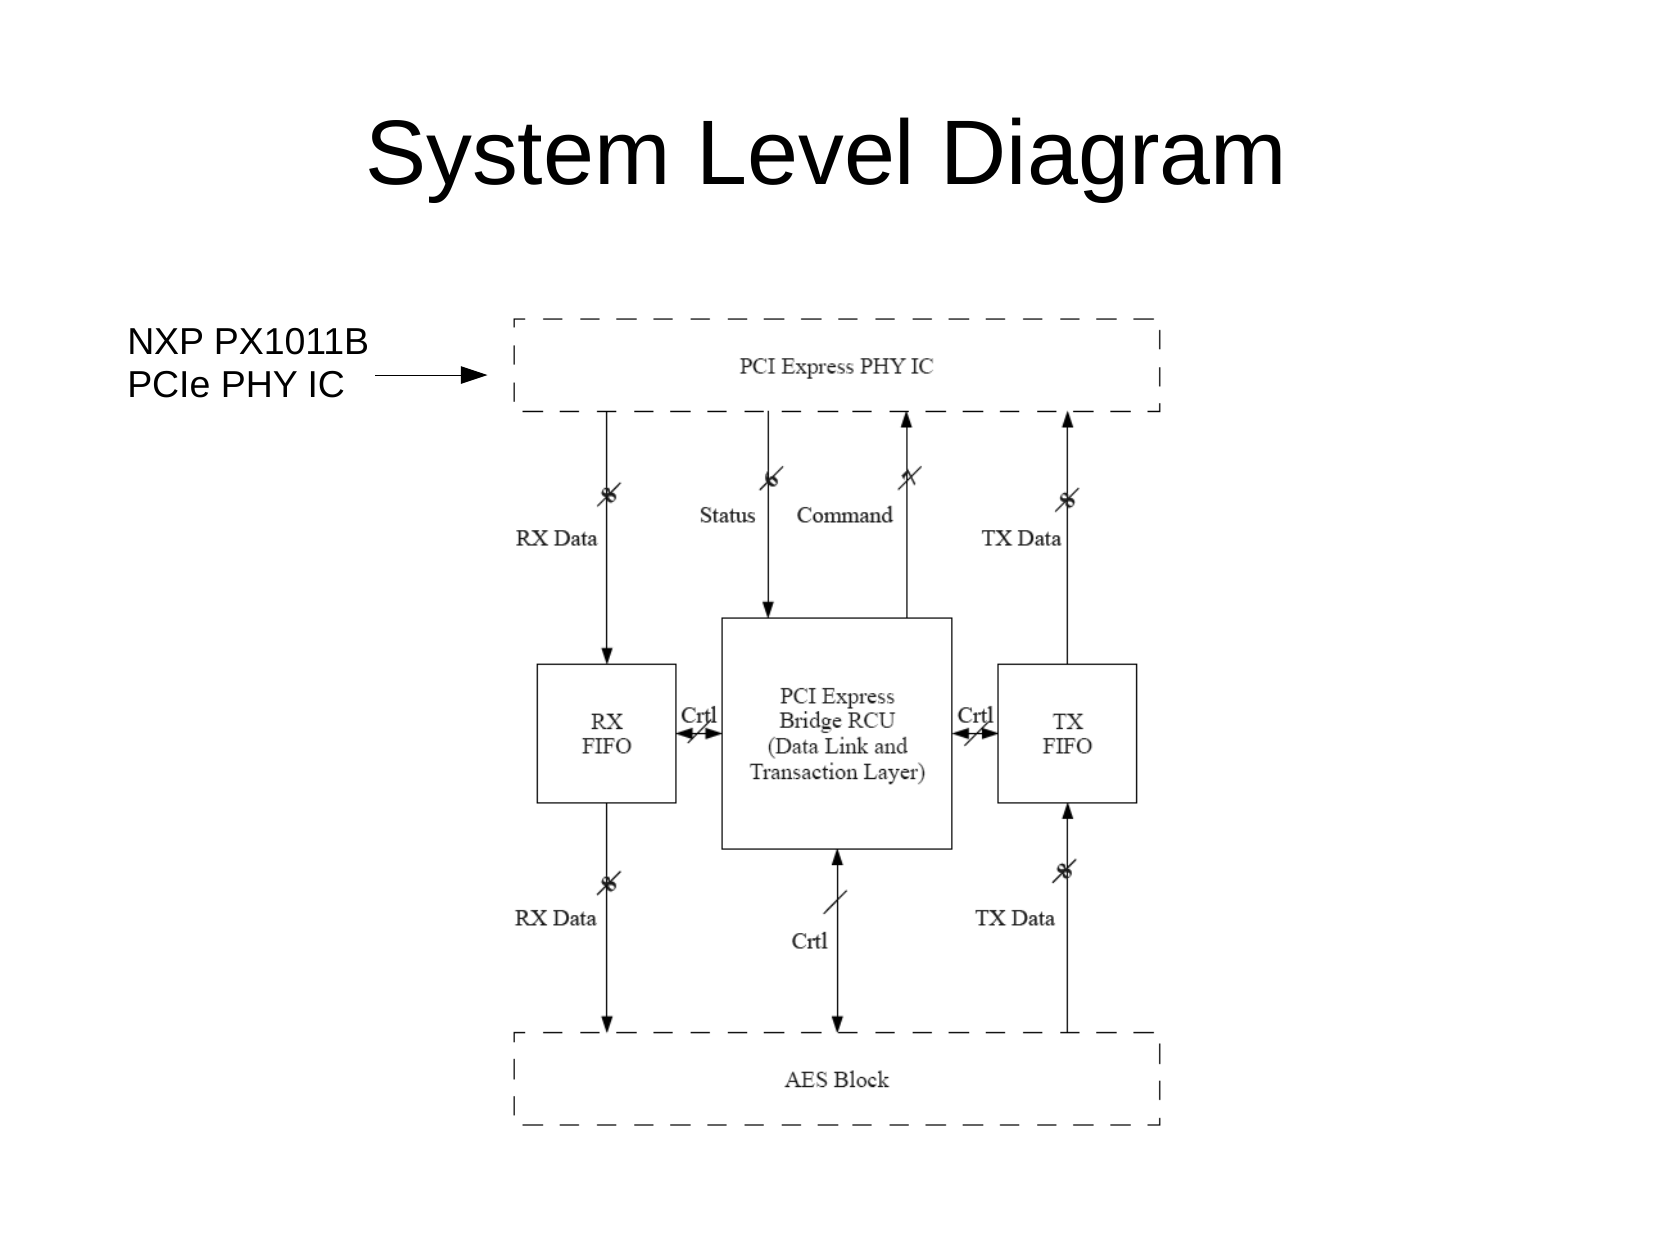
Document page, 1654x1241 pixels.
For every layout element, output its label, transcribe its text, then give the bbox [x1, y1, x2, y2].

title System Level Diagram [82, 56, 1571, 250]
picture [438, 239, 1276, 1163]
text_box NXP PX1011B PCIe PHY IC [112, 313, 451, 413]
